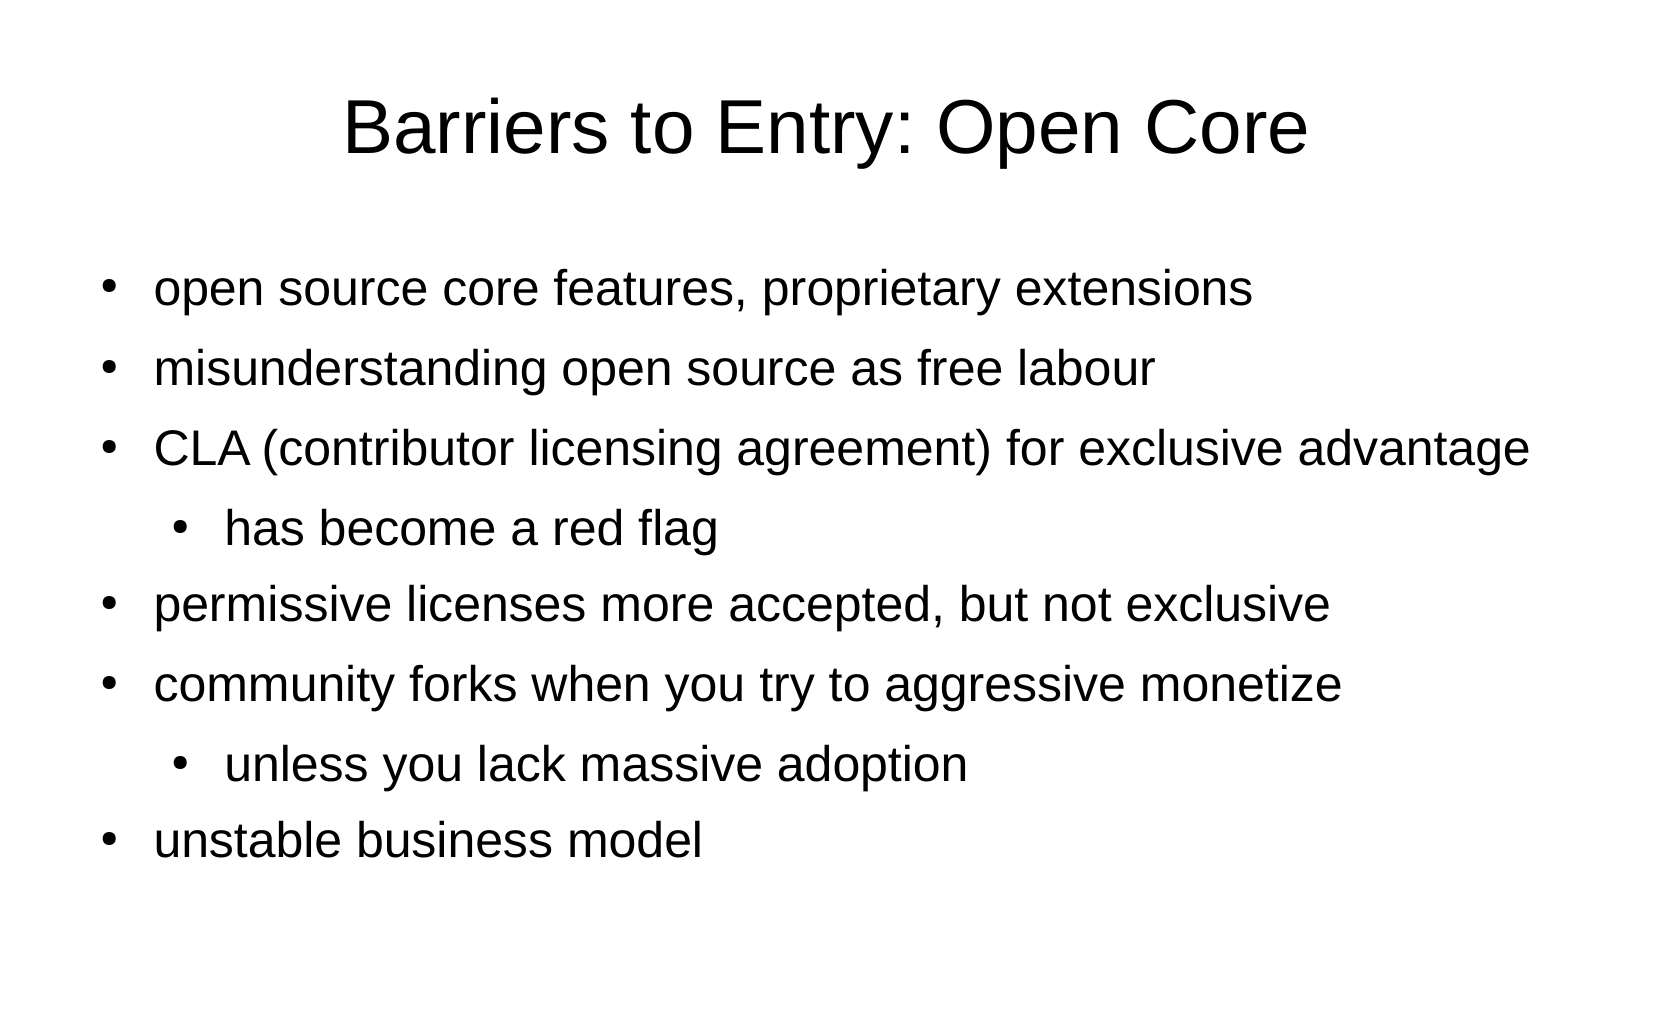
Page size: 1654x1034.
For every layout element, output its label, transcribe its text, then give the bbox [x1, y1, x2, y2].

title Barriers to Entry: Open Core [82, 41, 1571, 214]
list open source core features, proprietary extensions misunderstanding open source as free labour CLA (contributor licensing agreement) for exclusive advantage has become a red flag permissive licenses more accepted, but not exclusive community forks when you try to aggressive monetize unless you lack massive adoption unstable business model [82, 259, 1571, 898]
